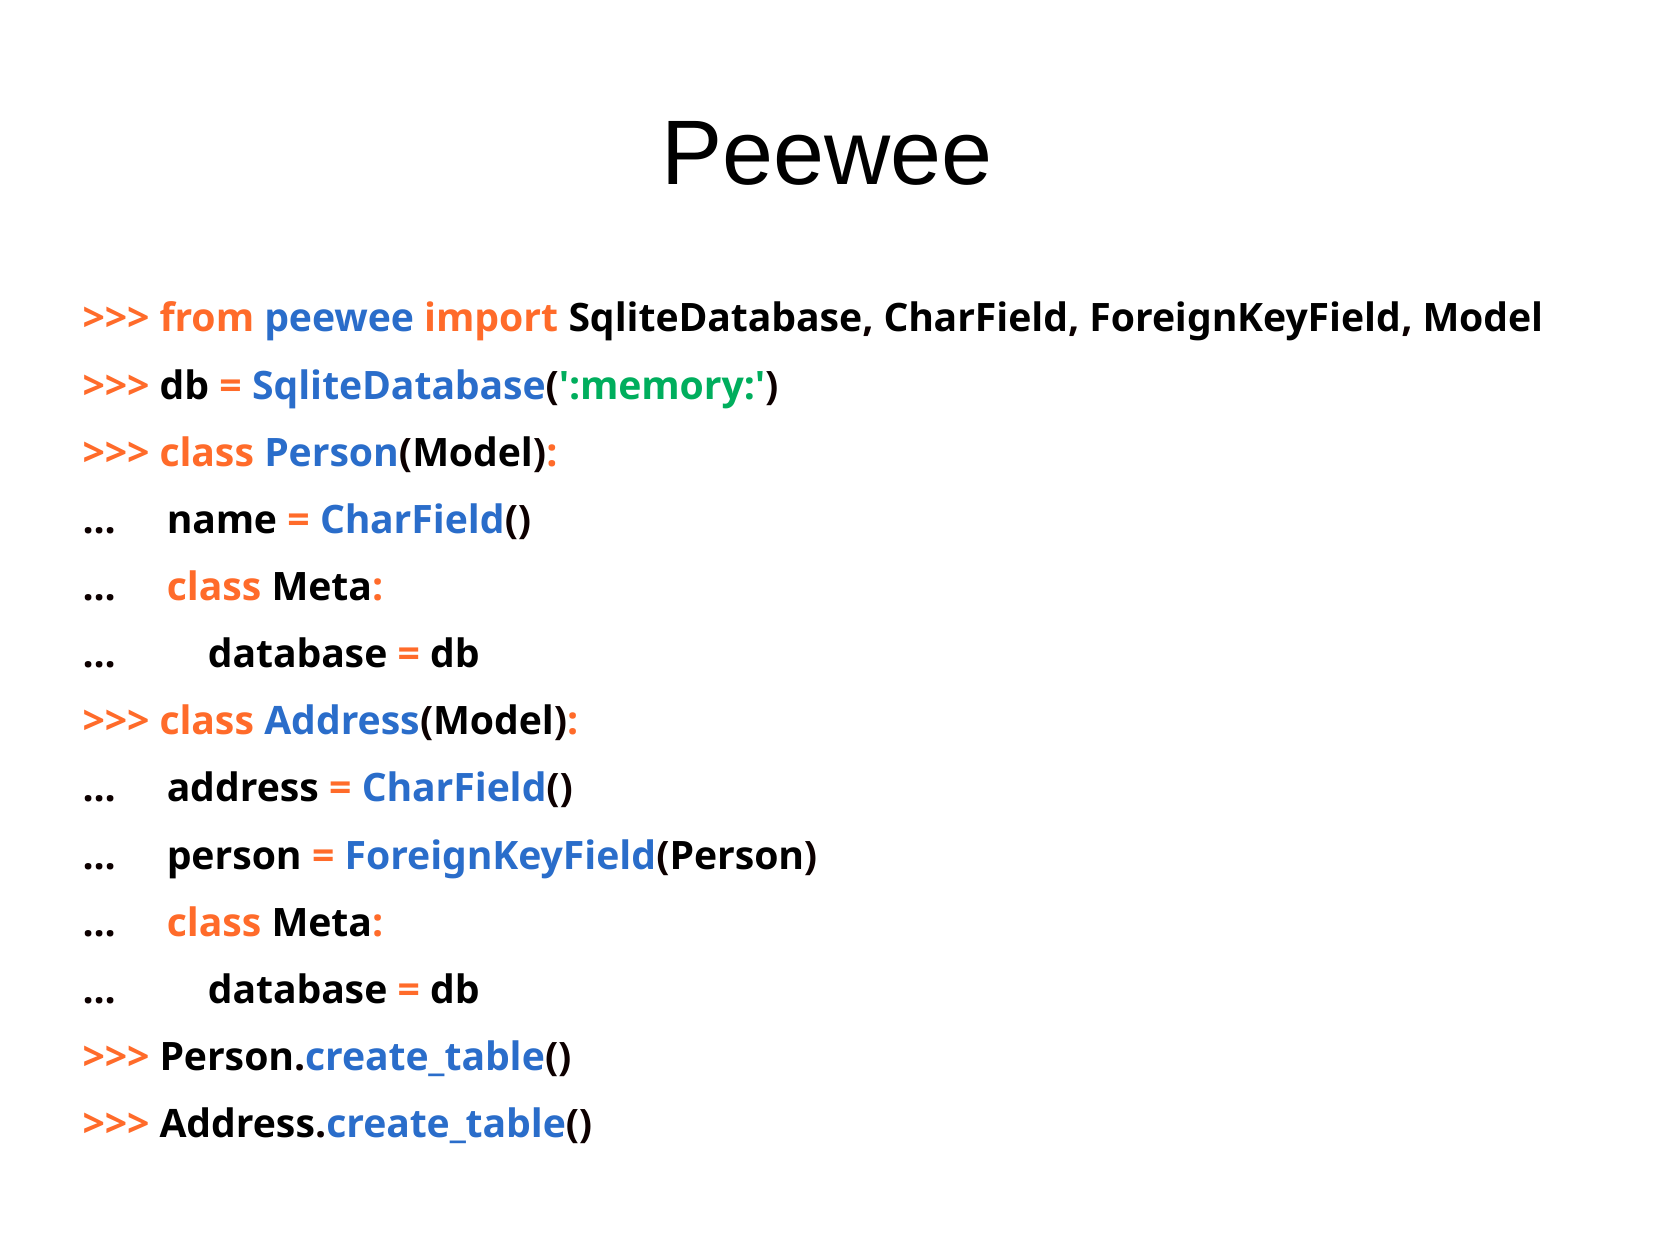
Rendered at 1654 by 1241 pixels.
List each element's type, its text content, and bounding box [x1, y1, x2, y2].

list >>> from peewee import SqliteDatabase, CharField, ForeignKeyField, Model >>> db = SqliteDatabase(':memory:') >>> class Person(Model): ... name = CharField() ... class Meta: ... database = db >>> class Address(Model): ... address = CharField() ... person = ForeignKeyField(Person) ... class Meta: ... database = db >>> Person.create_table() >>> Address.create_table() [82, 290, 1571, 1201]
title Peewee [82, 49, 1571, 257]
